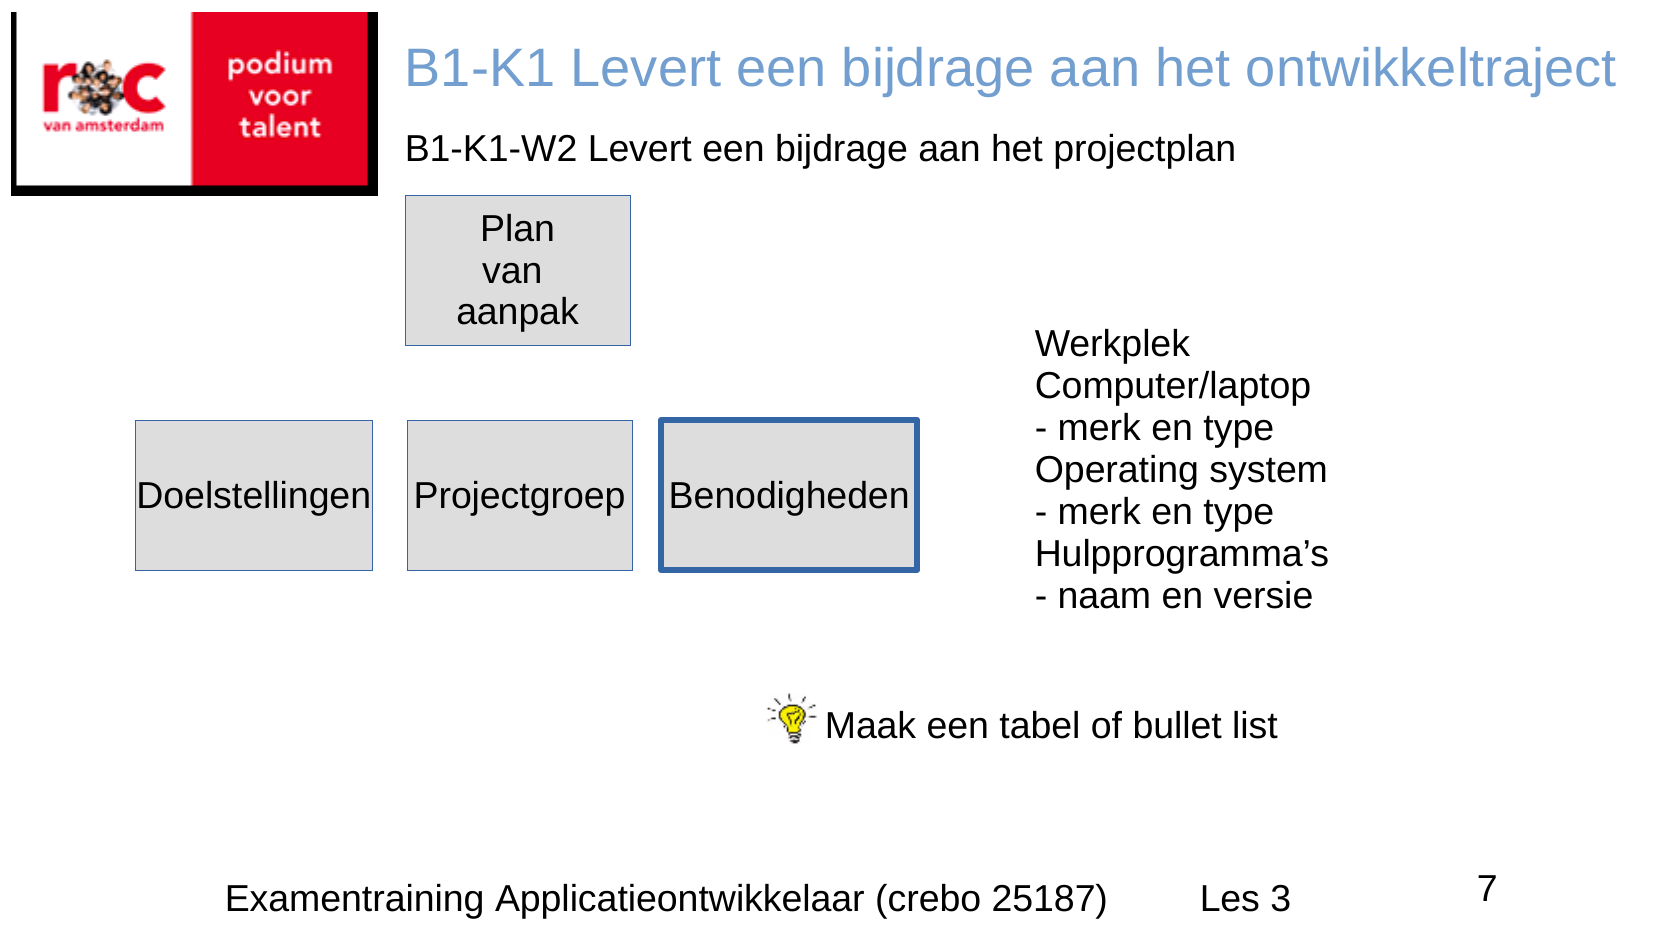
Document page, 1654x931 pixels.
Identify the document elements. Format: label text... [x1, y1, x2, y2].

text_box Benodigheden [661, 420, 918, 571]
text_box B1-K1 Levert een bijdrage aan het ontwikkeltraject [390, 30, 1654, 166]
text_box Projectgroep [407, 420, 633, 571]
text_box Maak een tabel of bullet list [810, 697, 1546, 755]
text_box Plan van aanpak [405, 195, 631, 346]
picture [765, 689, 825, 758]
picture [11, 12, 378, 196]
text_box Examentraining Applicatieontwikkelaar (crebo 25187) [210, 870, 1126, 927]
text_box Werkplek Computer/laptop - merk en type Operating system - merk en type Hulpprogramma’s - naam en versie [1020, 315, 1501, 624]
text_box Les 3 [1185, 870, 1336, 927]
text_box B1-K1-W2 Levert een bijdrage aan het projectplan [390, 120, 1486, 219]
text_box <number> [1462, 860, 1654, 931]
text_box Doelstellingen [135, 420, 373, 571]
